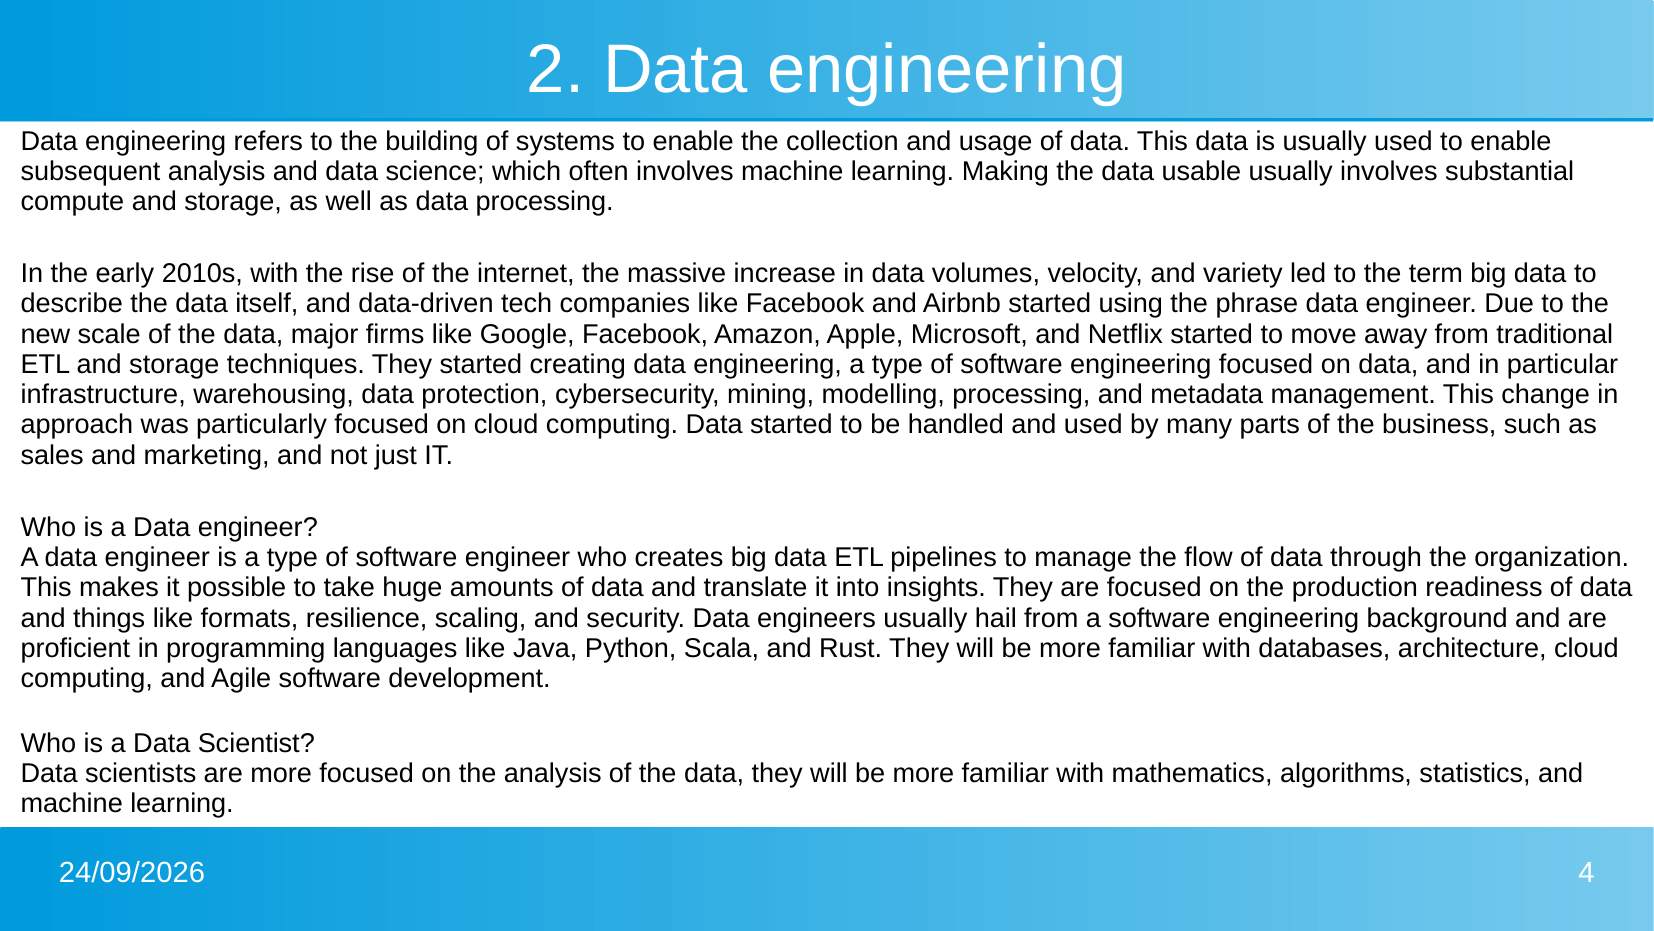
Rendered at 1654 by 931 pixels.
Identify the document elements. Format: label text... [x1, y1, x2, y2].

title 2. Data engineering [59, 29, 1595, 108]
text_box Data engineering refers to the building of systems to enable the collection and usage of data. This data is usually used to enable subsequent analysis and data science; which often involves machine learning. Making the data usable usually involves substantial compute and storage, as well as data processing. In the early 2010s, with the rise of the internet, the massive increase in data volumes, velocity, and variety led to the term big data to describe the data itself, and data-driven tech companies like Facebook and Airbnb started using the phrase data engineer. Due to the new scale of the data, major firms like Google, Facebook, Amazon, Apple, Microsoft, and Netflix started to move away from traditional ETL and storage techniques. They started creating data engineering, a type of software engineering focused on data, and in particular infrastructure, warehousing, data protection, cybersecurity, mining, modelling, processing, and metadata management. This change in approach was particularly focused on cloud computing. Data started to be handled and used by many parts of the business, such as sales and marketing, and not just IT. Who is a Data engineer? A data engineer is a type of software engineer who creates big data ETL pipelines to manage the flow of data through the organization. This makes it possible to take huge amounts of data and translate it into insights. They are focused on the production readiness of data and things like formats, resilience, scaling, and security. Data engineers usually hail from a software engineering background and are proficient in programming languages like Java, Python, Scala, and Rust. They will be more familiar with databases, architecture, cloud computing, and Agile software development. Who is a Data Scientist? Data scientists are more focused on the analysis of the data, they will be more familiar with mathematics, algorithms, statistics, and machine learning. [5, 118, 1654, 827]
